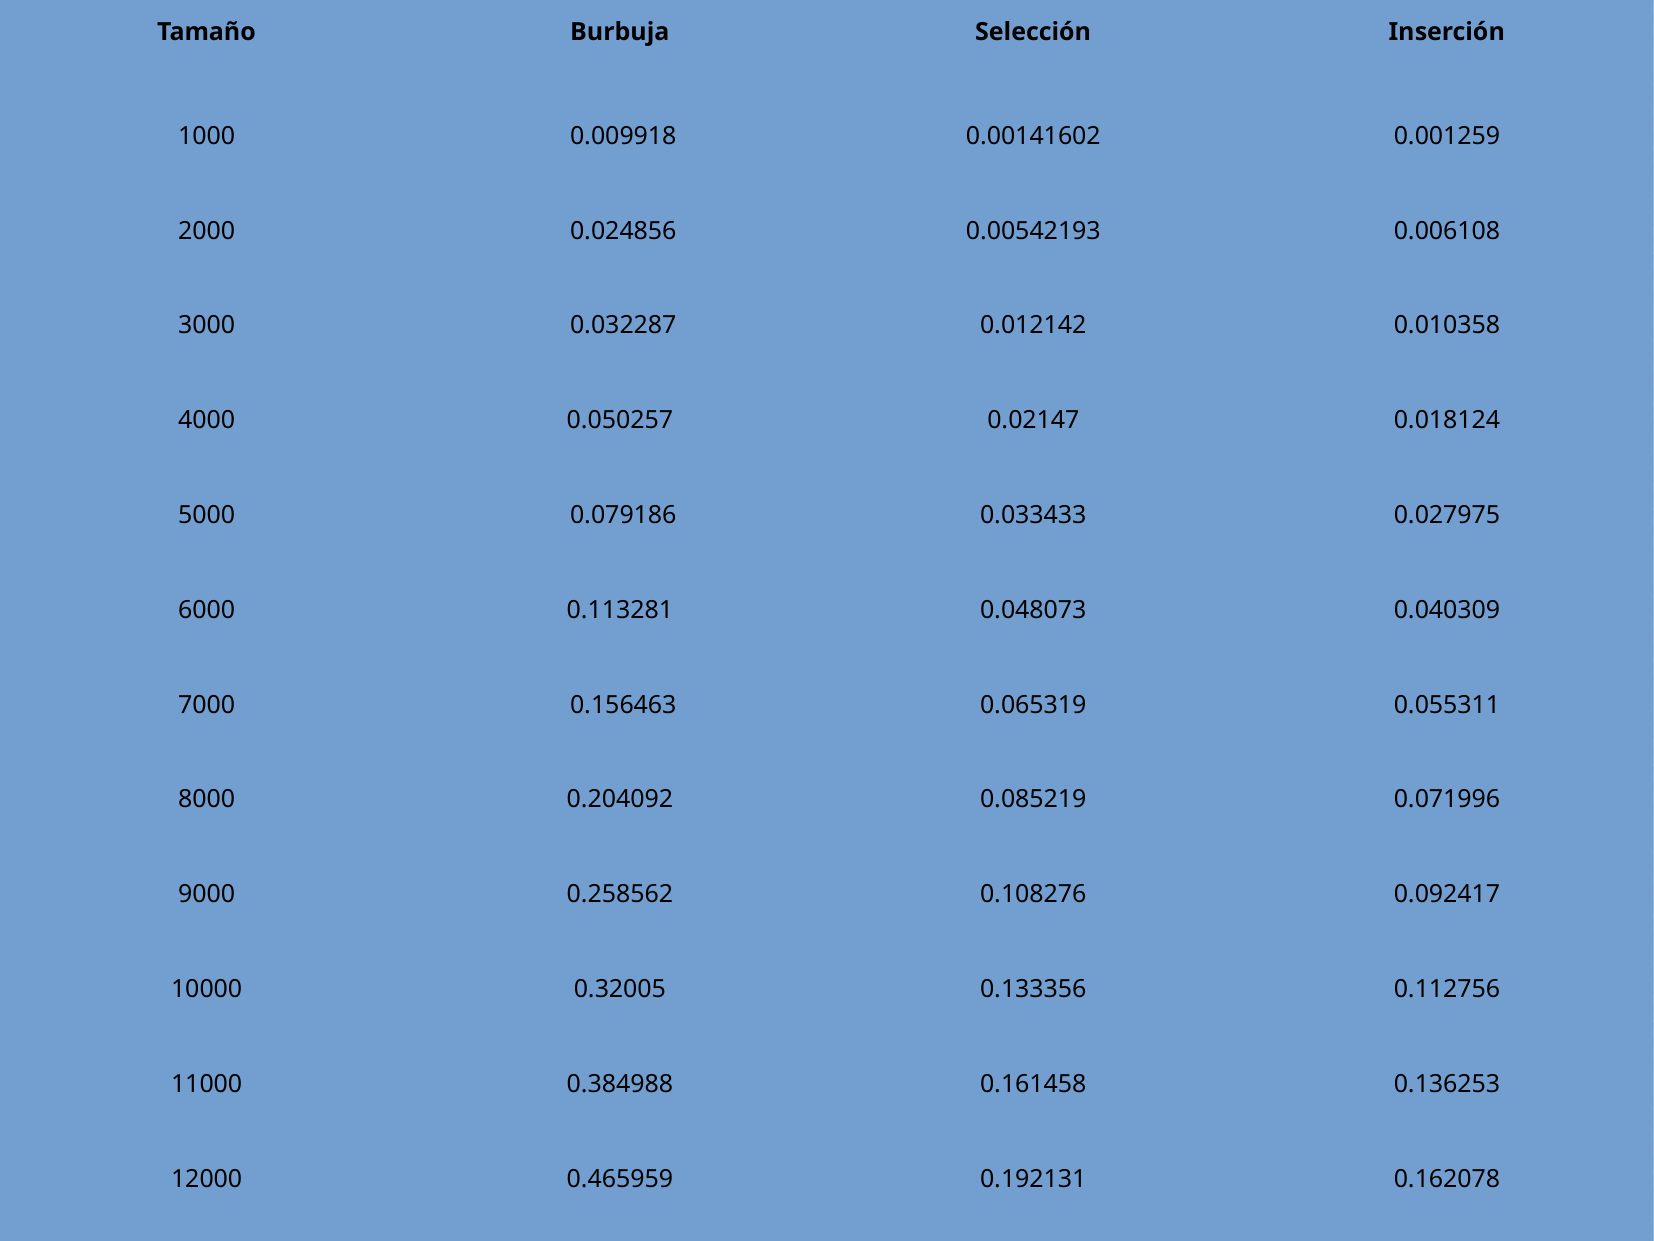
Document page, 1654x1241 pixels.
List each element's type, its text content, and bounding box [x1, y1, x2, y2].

table_cell 0.085219 [827, 768, 1240, 862]
table_cell 0.108276 [827, 862, 1240, 957]
table_cell 0.092417 [1240, 862, 1654, 957]
table_cell 0.079186 [413, 483, 827, 578]
table_cell 3000 [0, 294, 413, 389]
table_cell 0.001259 [1240, 104, 1654, 199]
table_cell 0.162078 [1240, 1147, 1654, 1241]
table_cell 2000 [0, 199, 413, 294]
table_cell 0.113281 [413, 578, 827, 673]
table_cell 0.384988 [413, 1052, 827, 1147]
table_cell 0.024856 [413, 199, 827, 294]
table_cell 0.071996 [1240, 768, 1654, 862]
table_cell 0.027975 [1240, 483, 1654, 578]
table_cell 0.012142 [827, 294, 1240, 389]
table_cell 0.033433 [827, 483, 1240, 578]
table_cell 10000 [0, 957, 413, 1052]
table_cell 0.465959 [413, 1147, 827, 1241]
table_header Selección [827, 0, 1240, 104]
table_cell 0.00141602 [827, 104, 1240, 199]
table_header Tamaño [0, 0, 413, 104]
table_cell 0.010358 [1240, 294, 1654, 389]
table_cell 4000 [0, 389, 413, 483]
table_cell 0.055311 [1240, 673, 1654, 768]
table_cell 0.02147 [827, 389, 1240, 483]
table_cell 0.065319 [827, 673, 1240, 768]
table_cell 8000 [0, 768, 413, 862]
table_cell 7000 [0, 673, 413, 768]
table_cell 0.192131 [827, 1147, 1240, 1241]
table_header Inserción [1240, 0, 1654, 104]
table_cell 9000 [0, 862, 413, 957]
table_cell 0.258562 [413, 862, 827, 957]
table_cell 0.006108 [1240, 199, 1654, 294]
table_cell 0.32005 [413, 957, 827, 1052]
table_cell 0.018124 [1240, 389, 1654, 483]
table_cell 0.00542193 [827, 199, 1240, 294]
table_cell 12000 [0, 1147, 413, 1241]
table_cell 0.009918 [413, 104, 827, 199]
table_cell 0.112756 [1240, 957, 1654, 1052]
table_cell 0.133356 [827, 957, 1240, 1052]
table_cell 0.136253 [1240, 1052, 1654, 1147]
table_cell 0.050257 [413, 389, 827, 483]
table_cell 0.048073 [827, 578, 1240, 673]
table_cell 5000 [0, 483, 413, 578]
table_header Burbuja [413, 0, 827, 104]
table_cell 0.032287 [413, 294, 827, 389]
table_cell 11000 [0, 1052, 413, 1147]
table_cell 0.204092 [413, 768, 827, 862]
table_cell 0.156463 [413, 673, 827, 768]
table_cell 1000 [0, 104, 413, 199]
table_cell 6000 [0, 578, 413, 673]
table_cell 0.161458 [827, 1052, 1240, 1147]
table_cell 0.040309 [1240, 578, 1654, 673]
